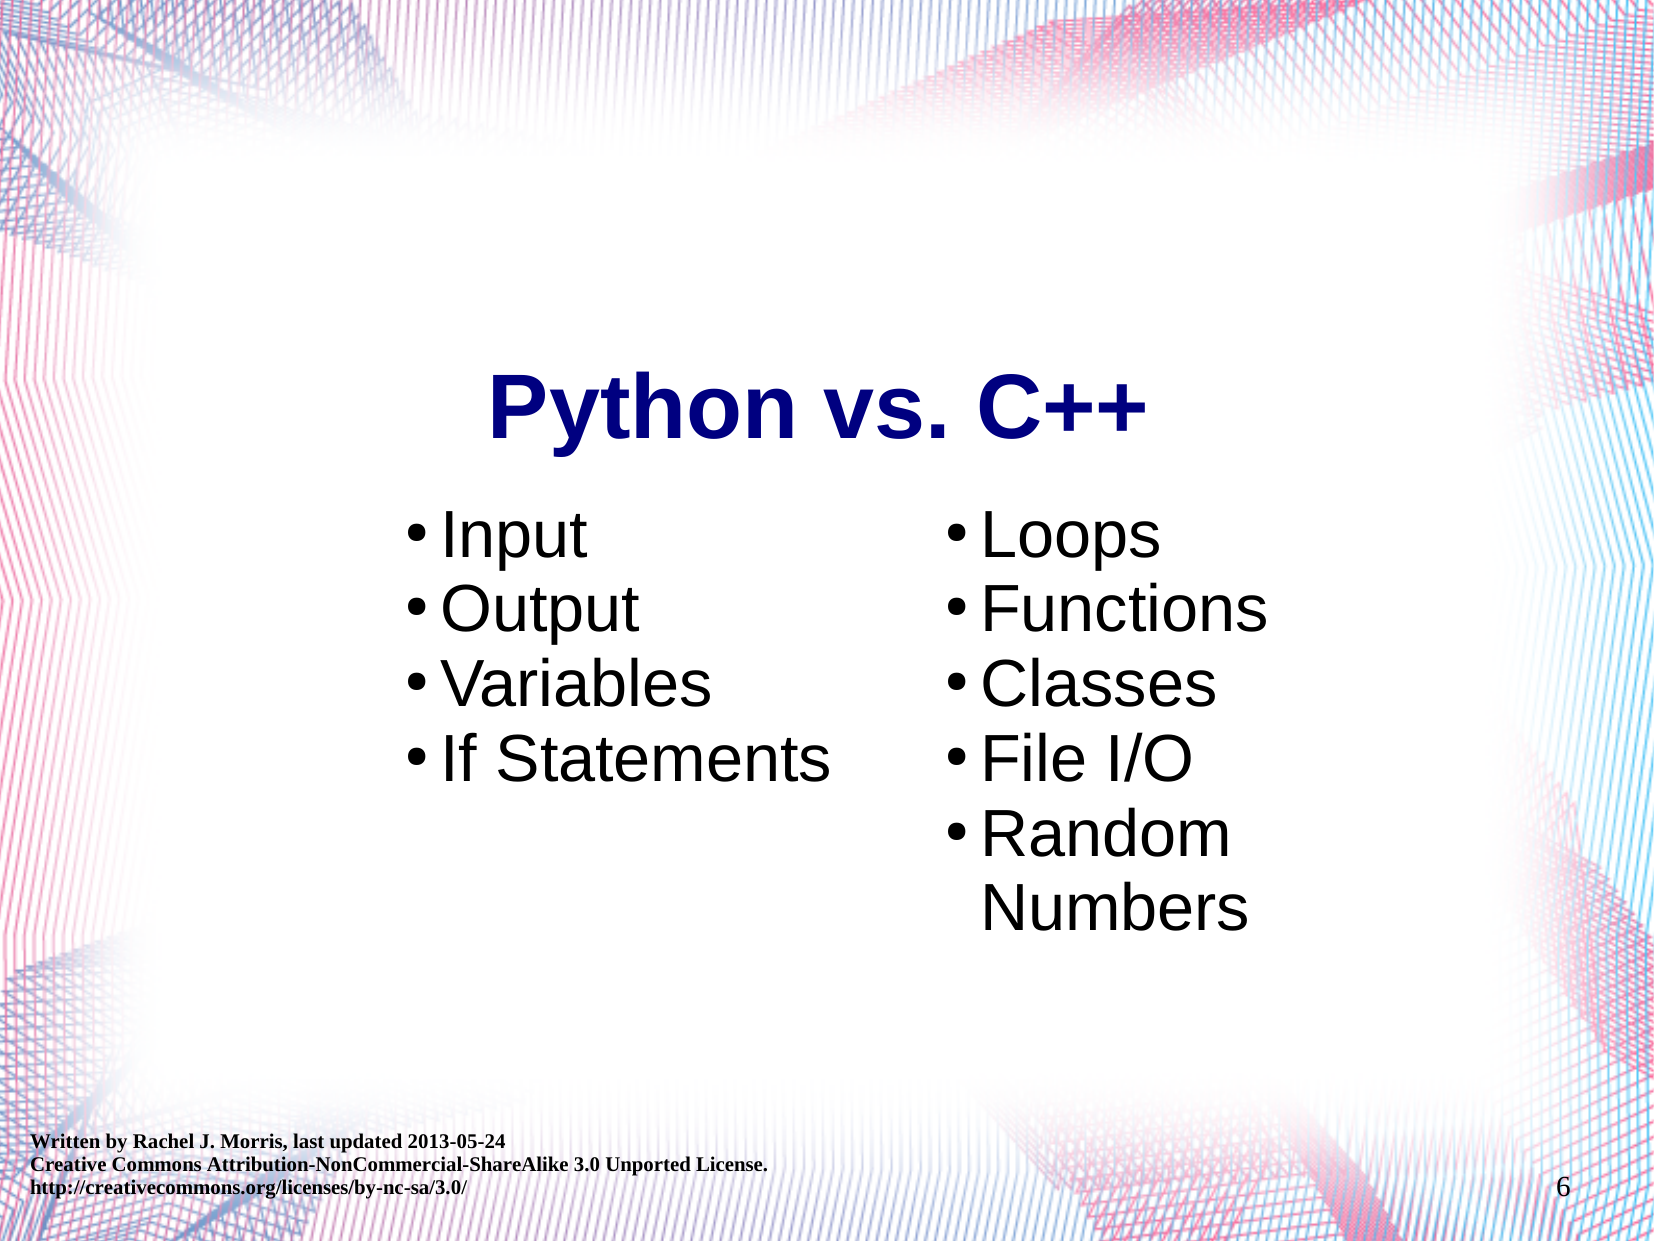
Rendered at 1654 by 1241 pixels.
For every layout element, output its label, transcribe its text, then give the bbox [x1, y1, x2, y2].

text_box Loops Functions Classes File I/O Random Numbers [930, 489, 1456, 953]
text_box Input Output Variables If Statements [390, 489, 856, 880]
title Python vs. C++ [75, 302, 1564, 511]
picture [0, 0, 1654, 1241]
